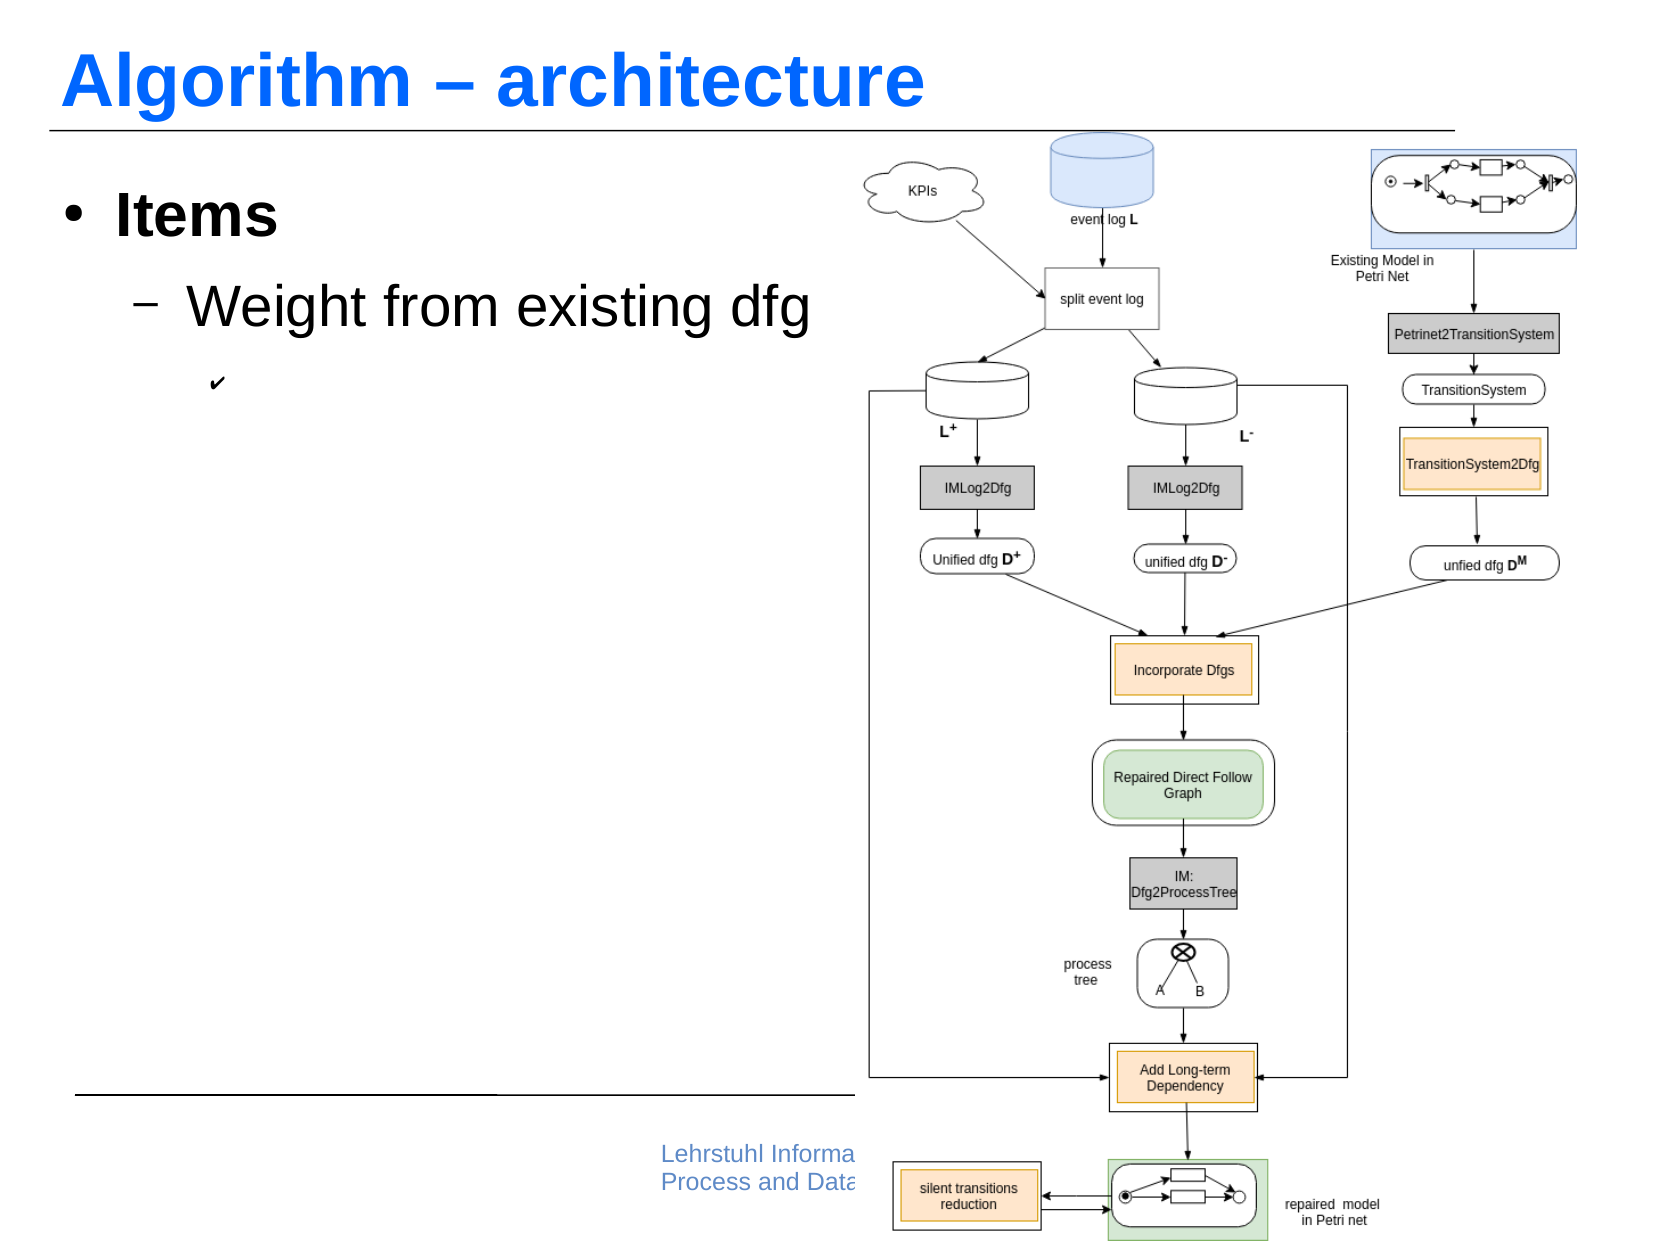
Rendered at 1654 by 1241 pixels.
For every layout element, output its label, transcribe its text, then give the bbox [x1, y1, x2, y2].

list Items Weight from existing dfg [45, 180, 841, 1036]
title Algorithm – architecture [60, 30, 1549, 131]
picture [855, 132, 1651, 1241]
